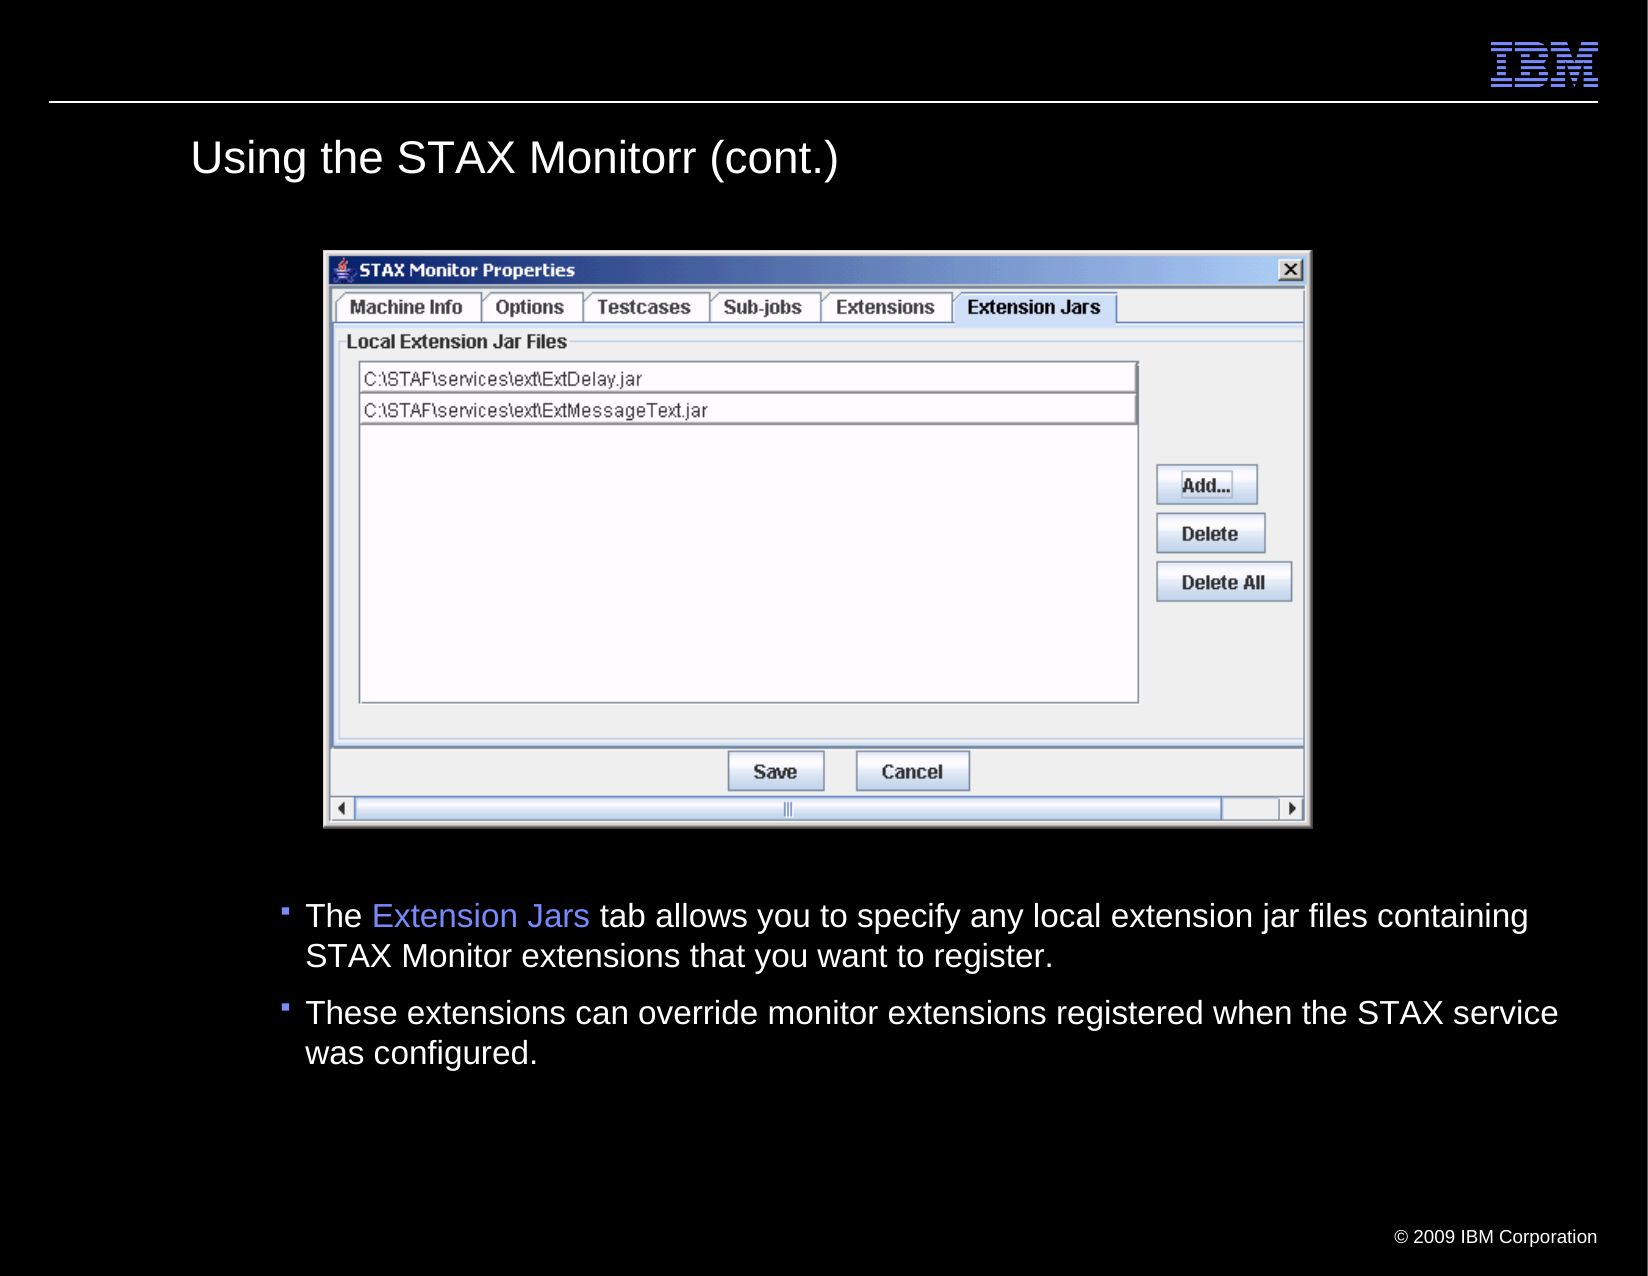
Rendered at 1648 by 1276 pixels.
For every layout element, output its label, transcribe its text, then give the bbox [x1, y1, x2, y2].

picture [323, 250, 1313, 829]
title Using the STAX Monitorr (cont.) [173, 125, 1648, 219]
text_box The Extension Jars tab allows you to specify any local extension jar files containing STAX Monitor extensions that you want to register. These extensions can override monitor extensions registered when the STAX service was configured. [219, 219, 1570, 1071]
picture [1491, 42, 1598, 87]
